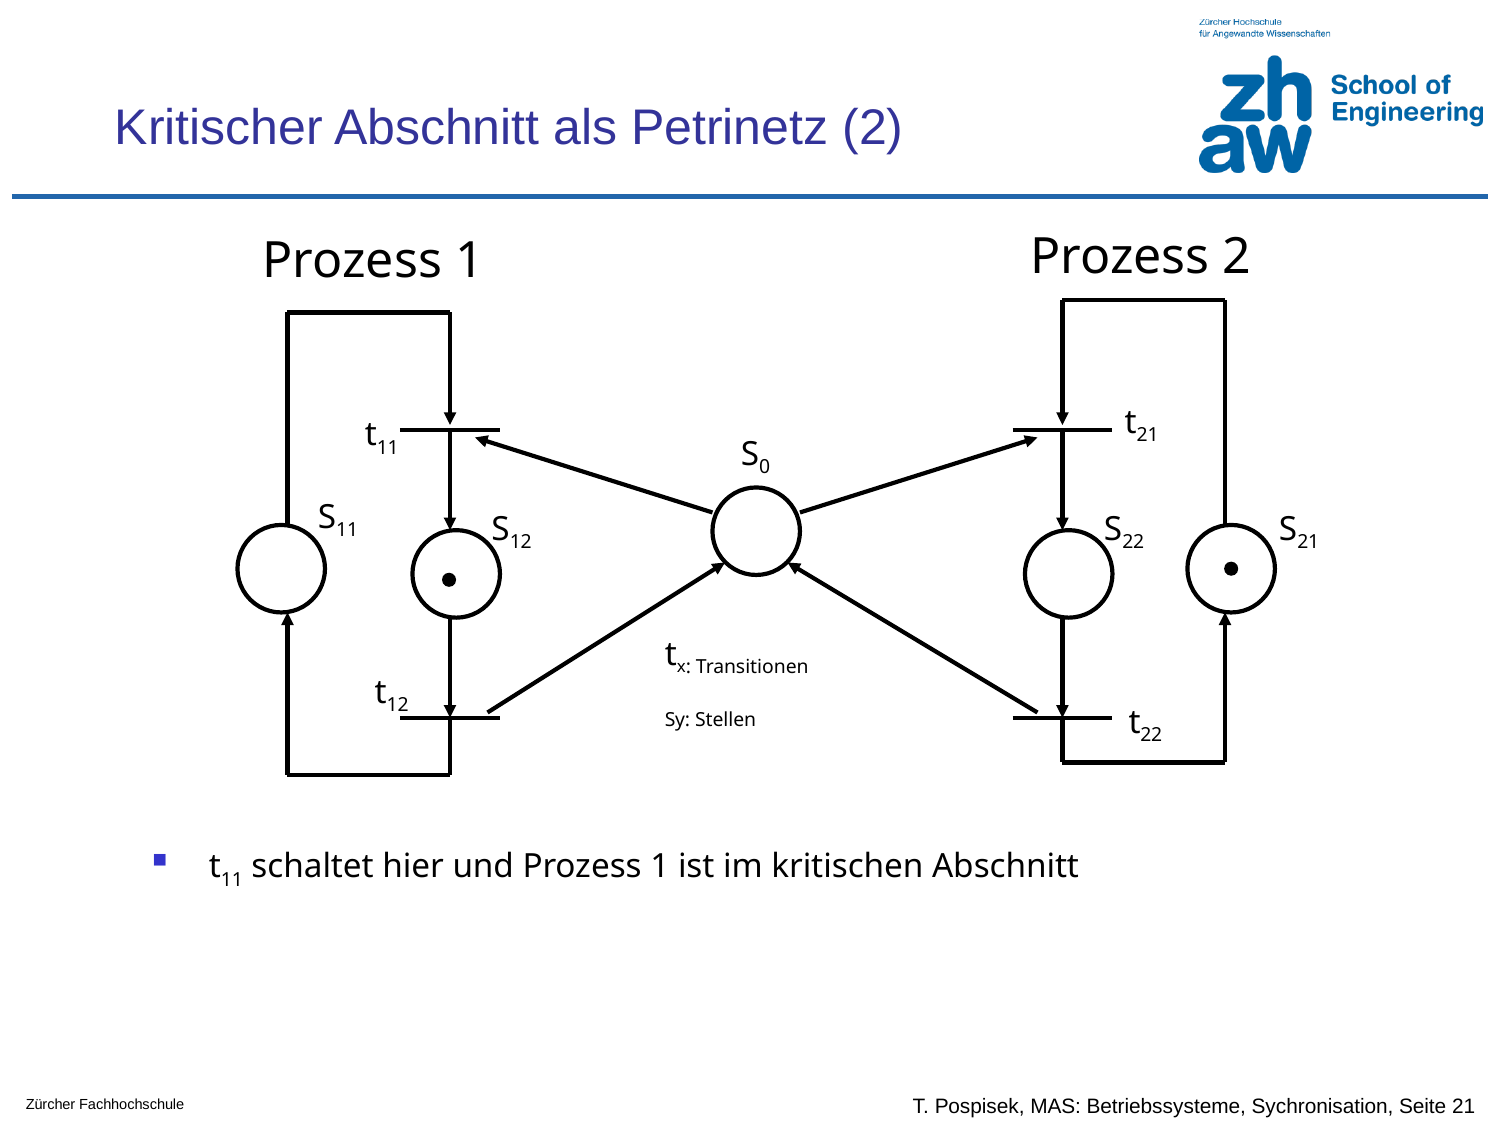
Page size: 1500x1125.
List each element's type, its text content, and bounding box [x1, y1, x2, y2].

text_box t22 [1113, 692, 1178, 753]
text_box tx: Transitionen Sy: Stellen [650, 624, 843, 738]
text_box S0 [726, 425, 786, 486]
text_box [442, 573, 456, 587]
text_box [1224, 562, 1238, 575]
text_box S22 [1089, 500, 1160, 561]
text_box Prozess 1 [247, 219, 499, 295]
text_box t12 [359, 662, 424, 723]
text_box Prozess 2 [1015, 215, 1267, 291]
text_box t21 [1109, 392, 1174, 453]
picture [1199, 19, 1483, 173]
text_box S12 [476, 500, 547, 561]
text_box S21 [1264, 500, 1335, 561]
title Kritischer Abschnitt als Petrinetz (2) [99, 50, 1379, 163]
text_box t11 [350, 405, 418, 466]
text_box S11 [303, 487, 374, 548]
list t11 schaltet hier und Prozess 1 ist im kritischen Abschnitt [137, 837, 1375, 1000]
